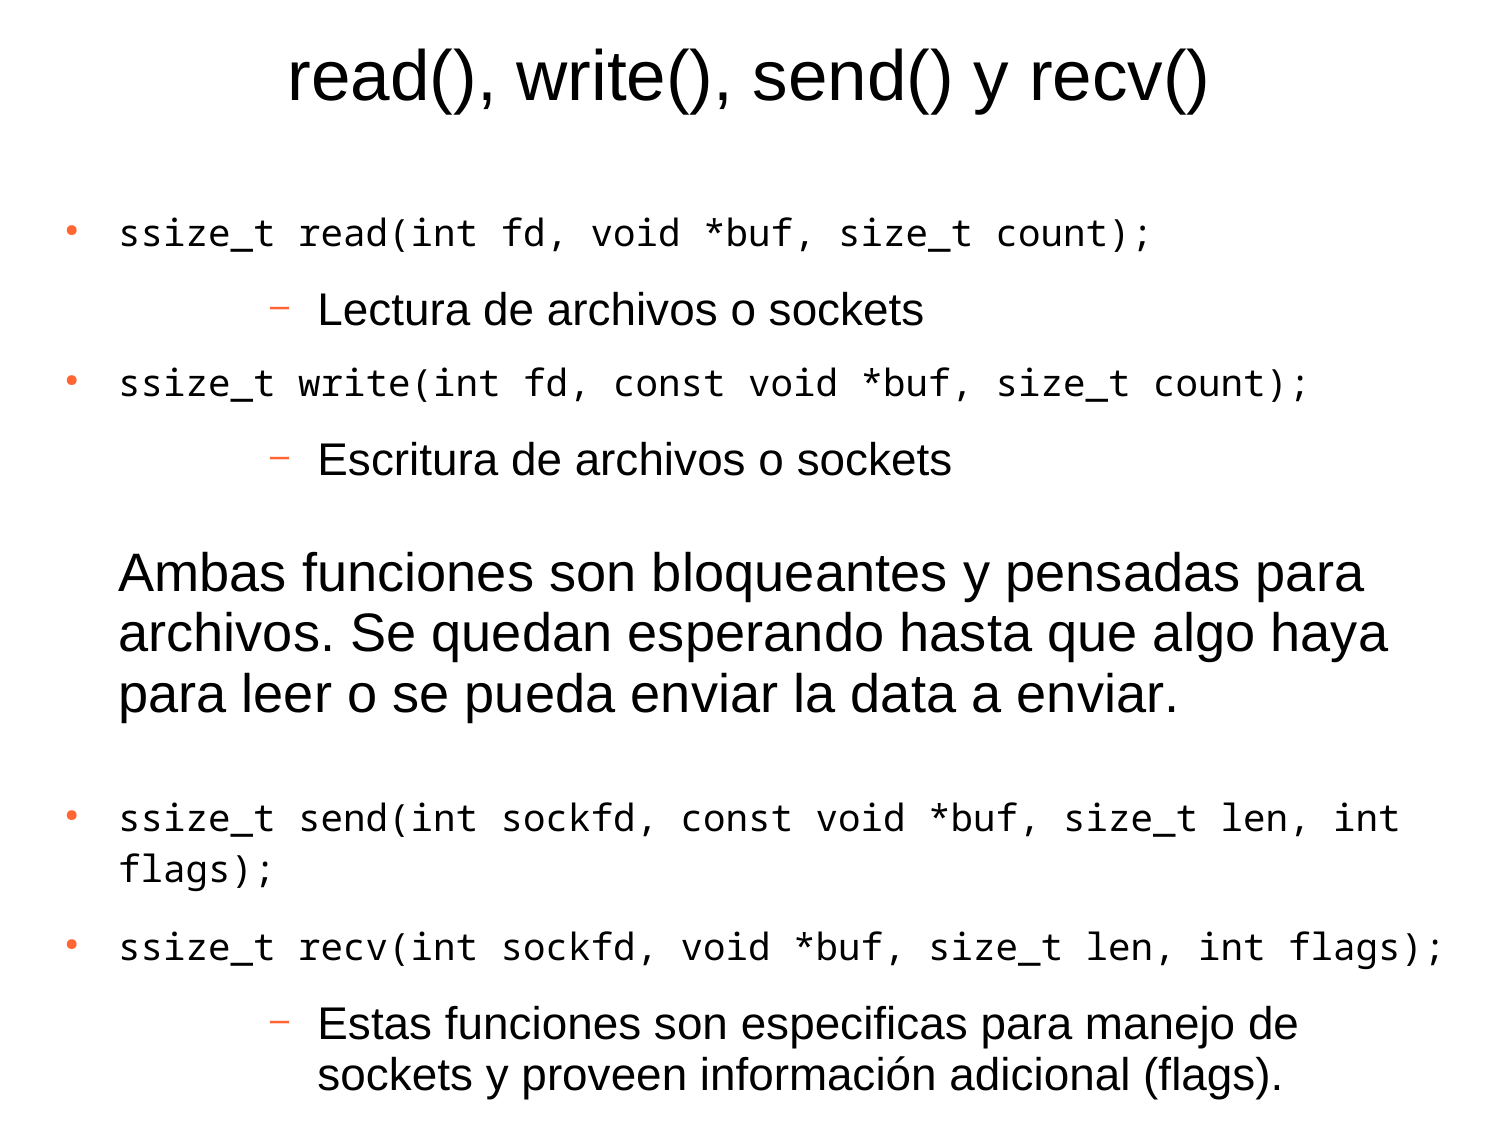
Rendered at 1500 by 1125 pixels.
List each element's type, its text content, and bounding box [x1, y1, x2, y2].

title read(), write(), send() y recv() [75, 21, 1425, 130]
list ssize_t read(int fd, void *buf, size_t count); Lectura de archivos o sockets ssize_t write(int fd, const void *buf, size_t count); Escritura de archivos o sockets Ambas funciones son bloqueantes y pensadas para archivos. Se quedan esperando hasta que algo haya para leer o se pueda enviar la data a enviar. ssize_t send(int sockfd, const void *buf, size_t len, int flags); ssize_t recv(int sockfd, void *buf, size_t len, int flags); Estas funciones son especificas para manejo de sockets y proveen información adicional (flags). [47, 206, 1467, 1064]
